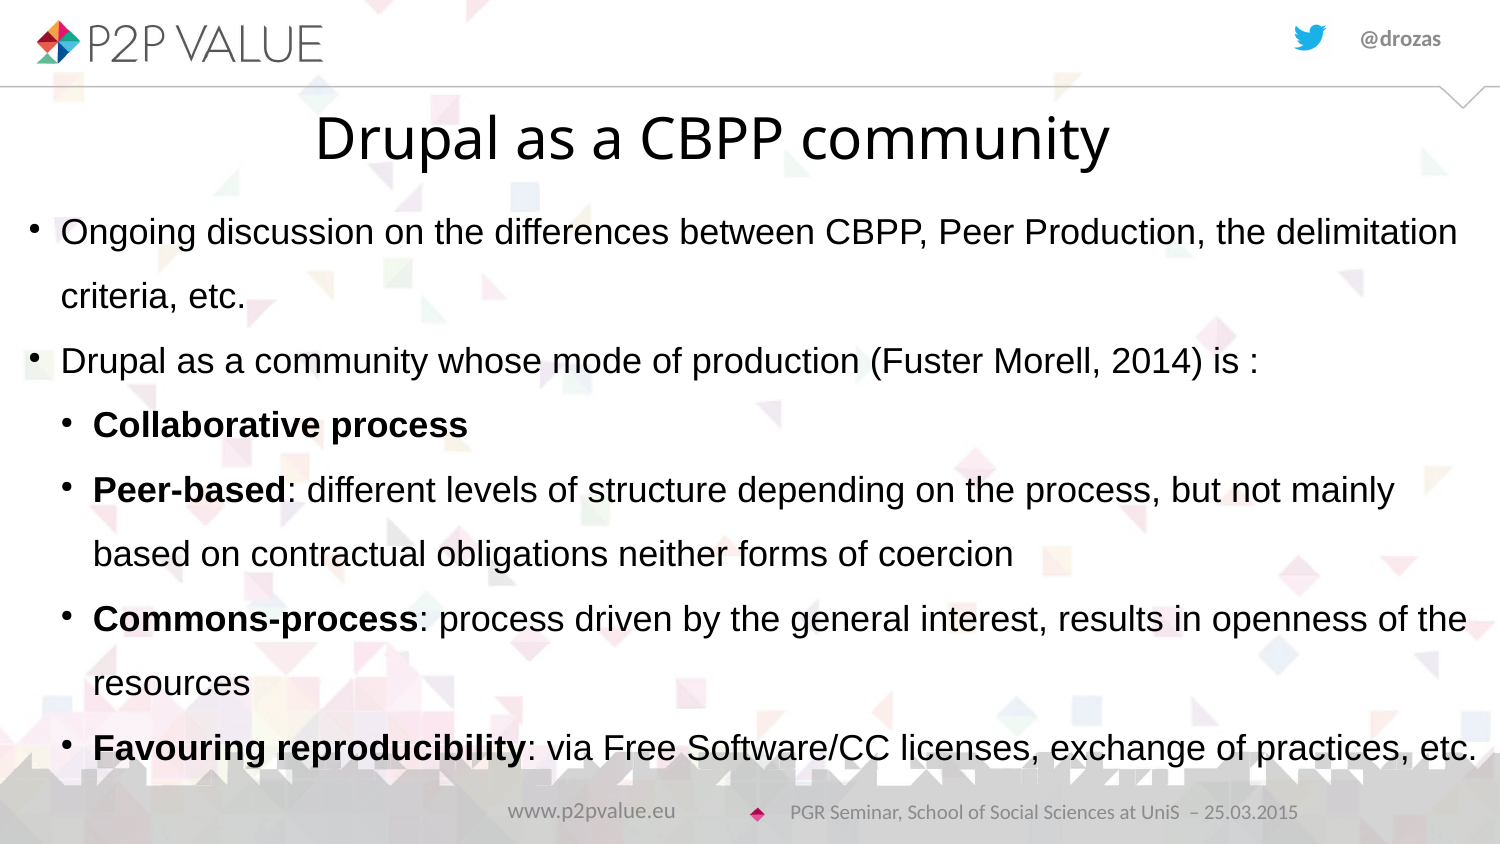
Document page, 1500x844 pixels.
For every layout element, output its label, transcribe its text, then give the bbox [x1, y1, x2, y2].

title Drupal as a CBPP community [60, 92, 1366, 180]
text_box @drozas [1333, 15, 1455, 60]
text_box PGR Seminar, School of Social Sciences at UniS – 25.03.2015 [777, 788, 1470, 834]
picture [0, 0, 1500, 844]
text_box www.p2pvalue.eu [501, 789, 720, 829]
subtitle Ongoing discussion on the differences between CBPP, Peer Production, the delimitation criteria, etc. Drupal as a community whose mode of production (Fuster Morell, 2014) is : Collaborative process Peer-based: different levels of structure depending on the process, but not mainly based on contractual obligations neither forms of coercion Commons-process: process driven by the general interest, results in openness of the resources Favouring reproducibility: via Free Software/CC licenses, exchange of practices, etc. [15, 180, 1496, 796]
